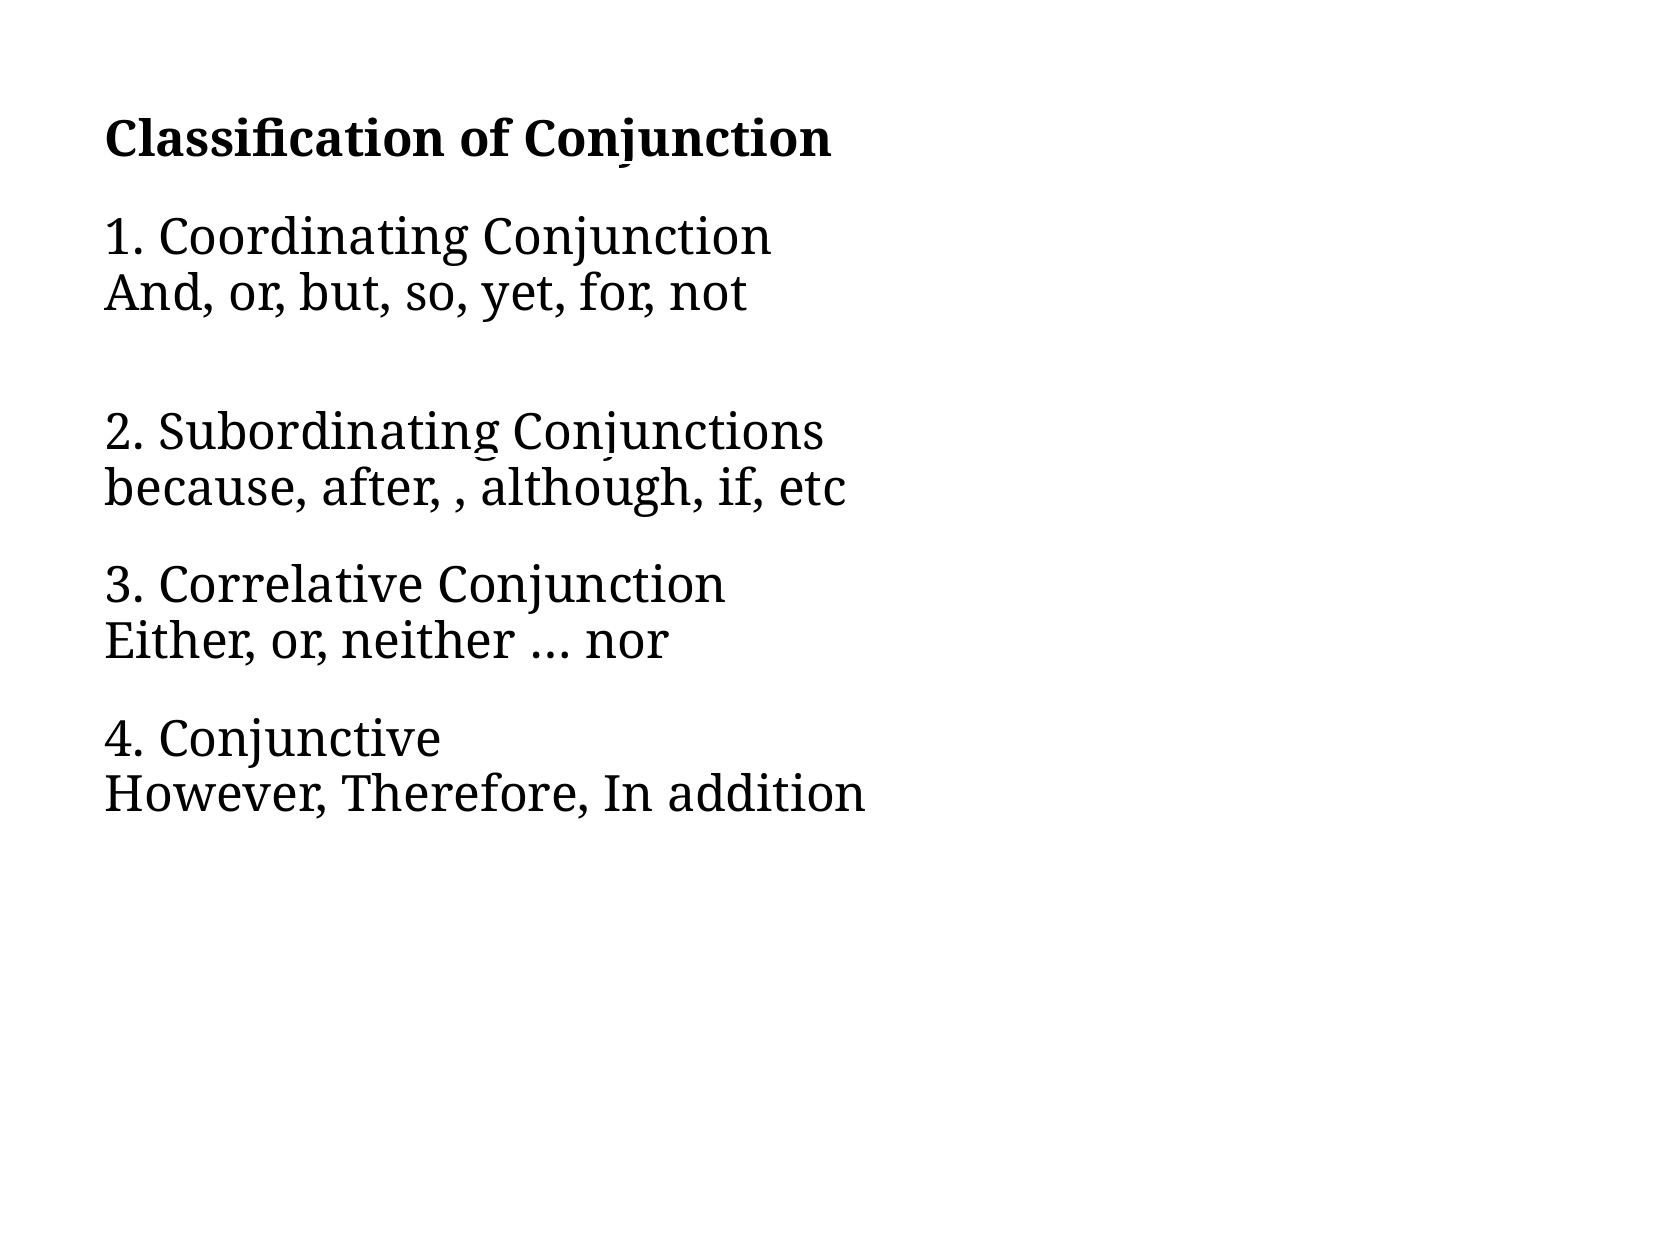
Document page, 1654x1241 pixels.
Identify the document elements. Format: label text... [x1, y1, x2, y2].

text_box Classification of Conjunction 1. Coordinating Conjunction And, or, but, so, yet, for, not 2. Subordinating Conjunctions because, after, , although, if, etc 3. Correlative Conjunction Either, or, neither … nor 4. Conjunctive However, Therefore, In addition [90, 104, 1593, 1218]
